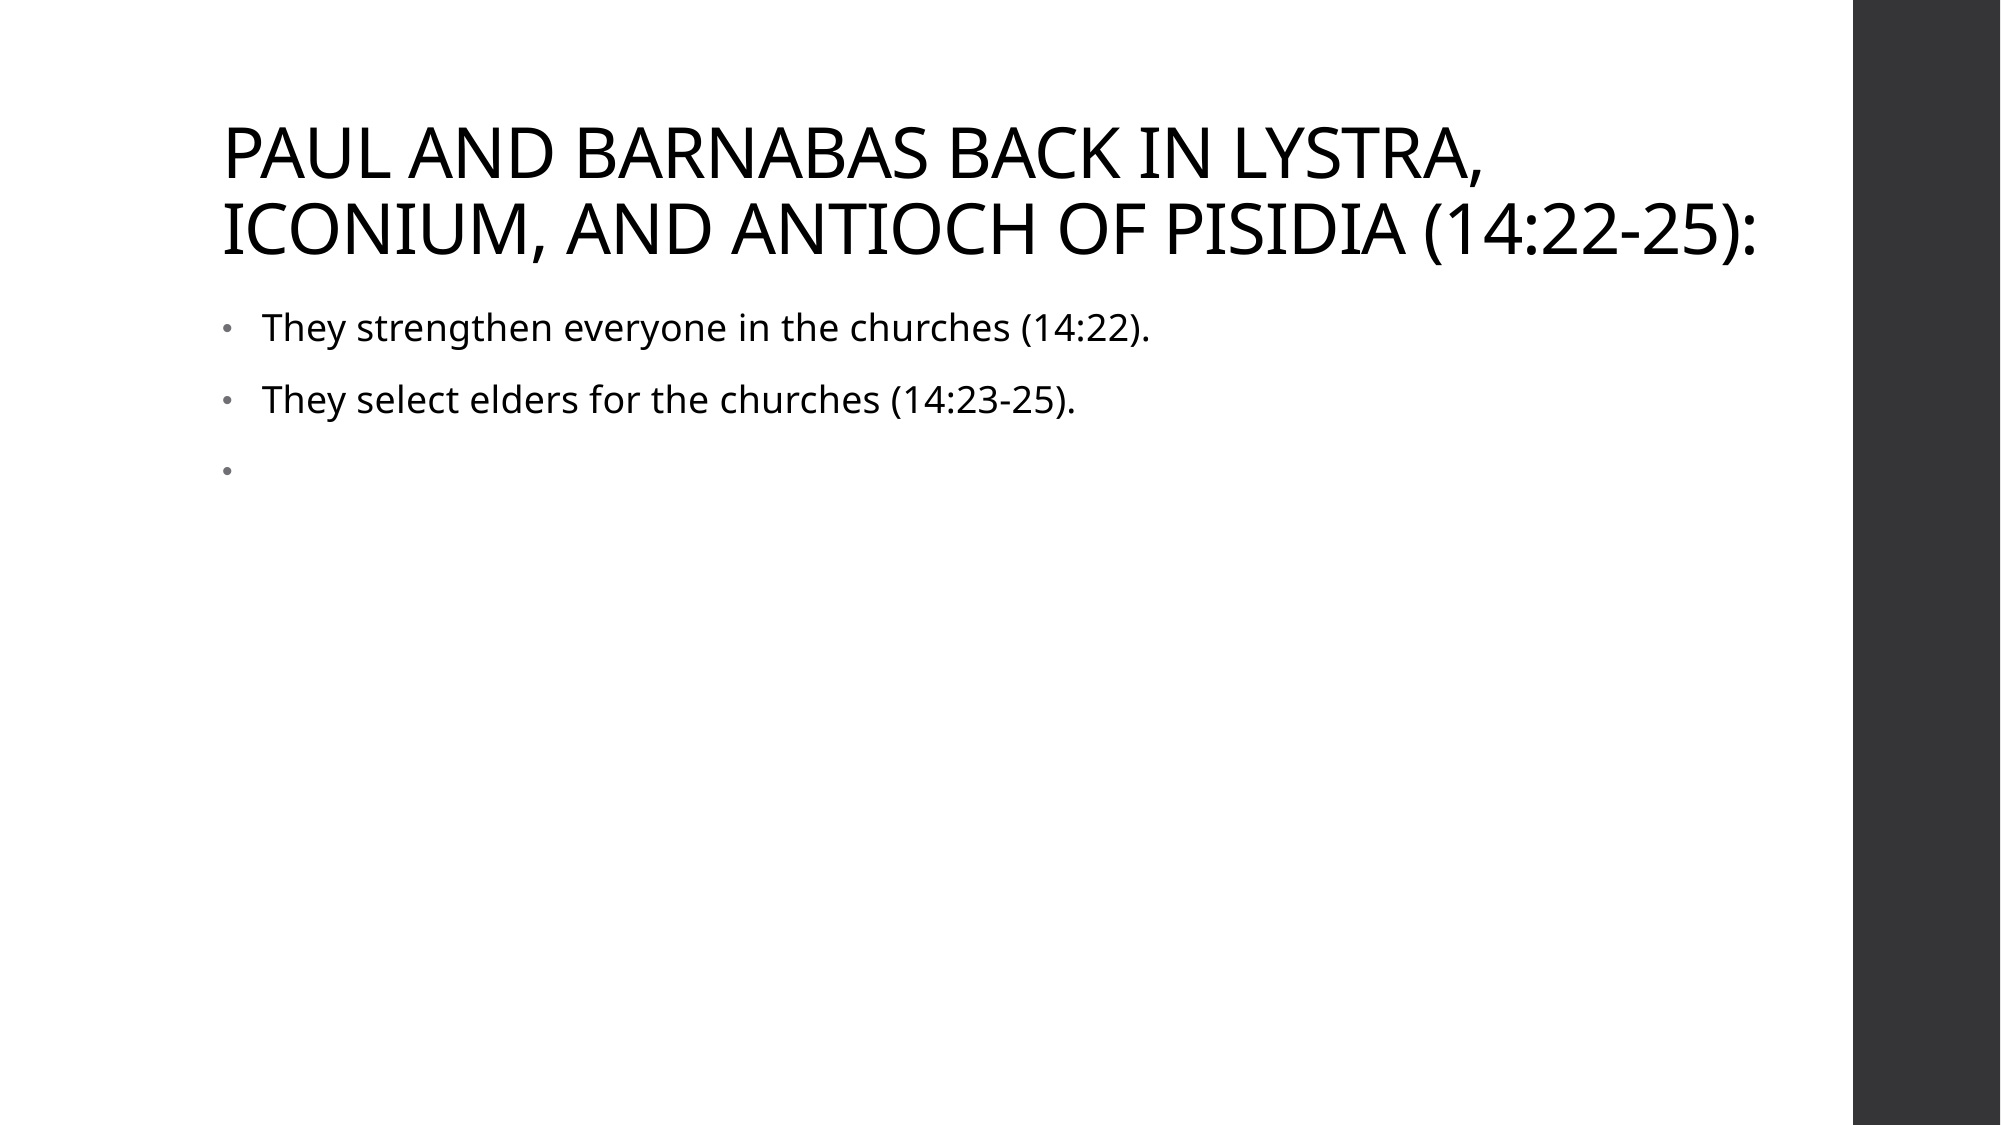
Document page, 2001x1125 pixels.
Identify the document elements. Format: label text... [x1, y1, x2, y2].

title PAUL AND BARNABAS BACK IN LYSTRA, ICONIUM, AND ANTIOCH OF PISIDIA (14:22-25): [206, 60, 1797, 278]
list They strengthen everyone in the churches (14:22). They select elders for the churches (14:23-25). [206, 299, 1617, 1014]
